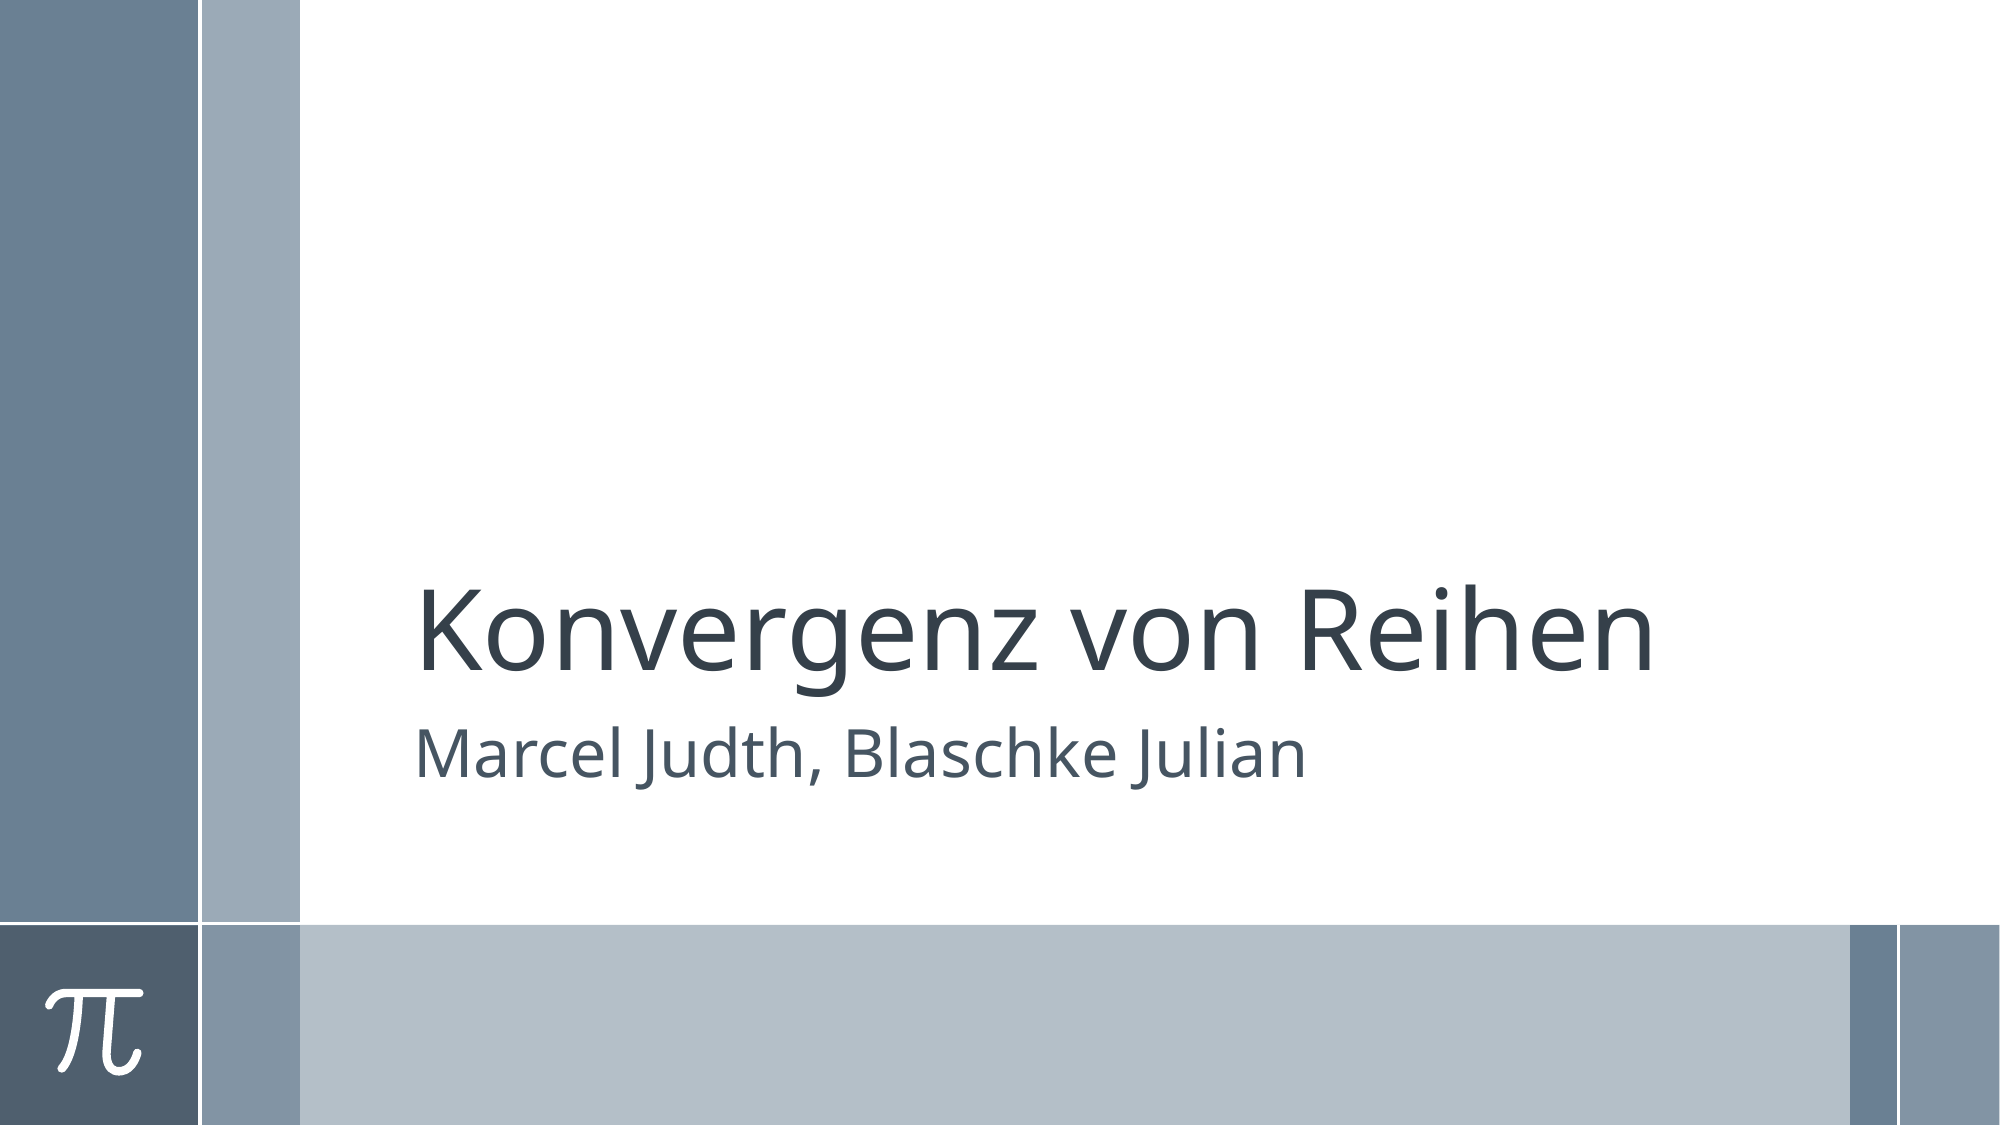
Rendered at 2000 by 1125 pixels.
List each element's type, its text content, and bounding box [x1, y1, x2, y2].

subtitle Marcel Judth, Blaschke Julian [398, 712, 1632, 896]
title Konvergenz von Reihen [398, 262, 1765, 703]
